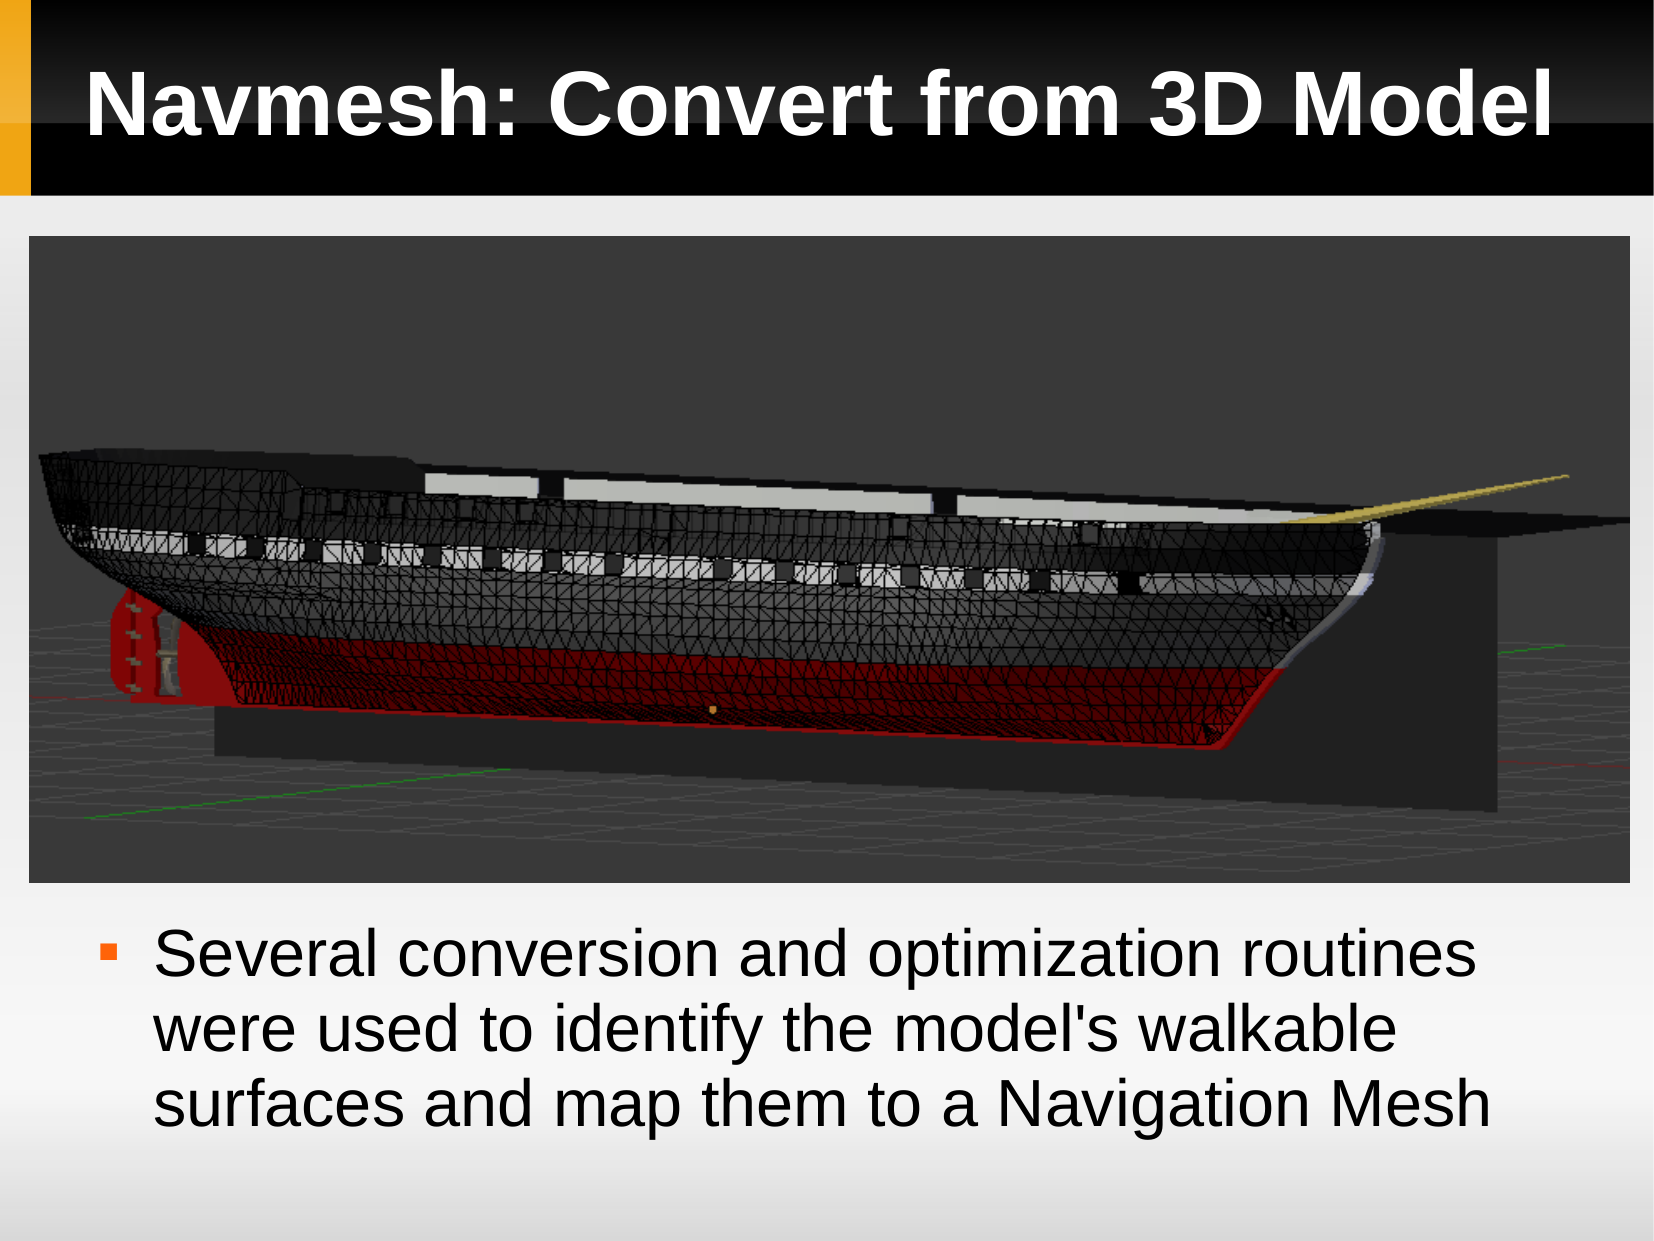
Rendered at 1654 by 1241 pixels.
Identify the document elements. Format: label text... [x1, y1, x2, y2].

title Navmesh: Convert from 3D Model [76, 0, 1565, 208]
list Several conversion and optimization routines were used to identify the model's walkable surfaces and map them to a Navigation Mesh [82, 883, 1571, 1141]
picture [0, 0, 1654, 1241]
